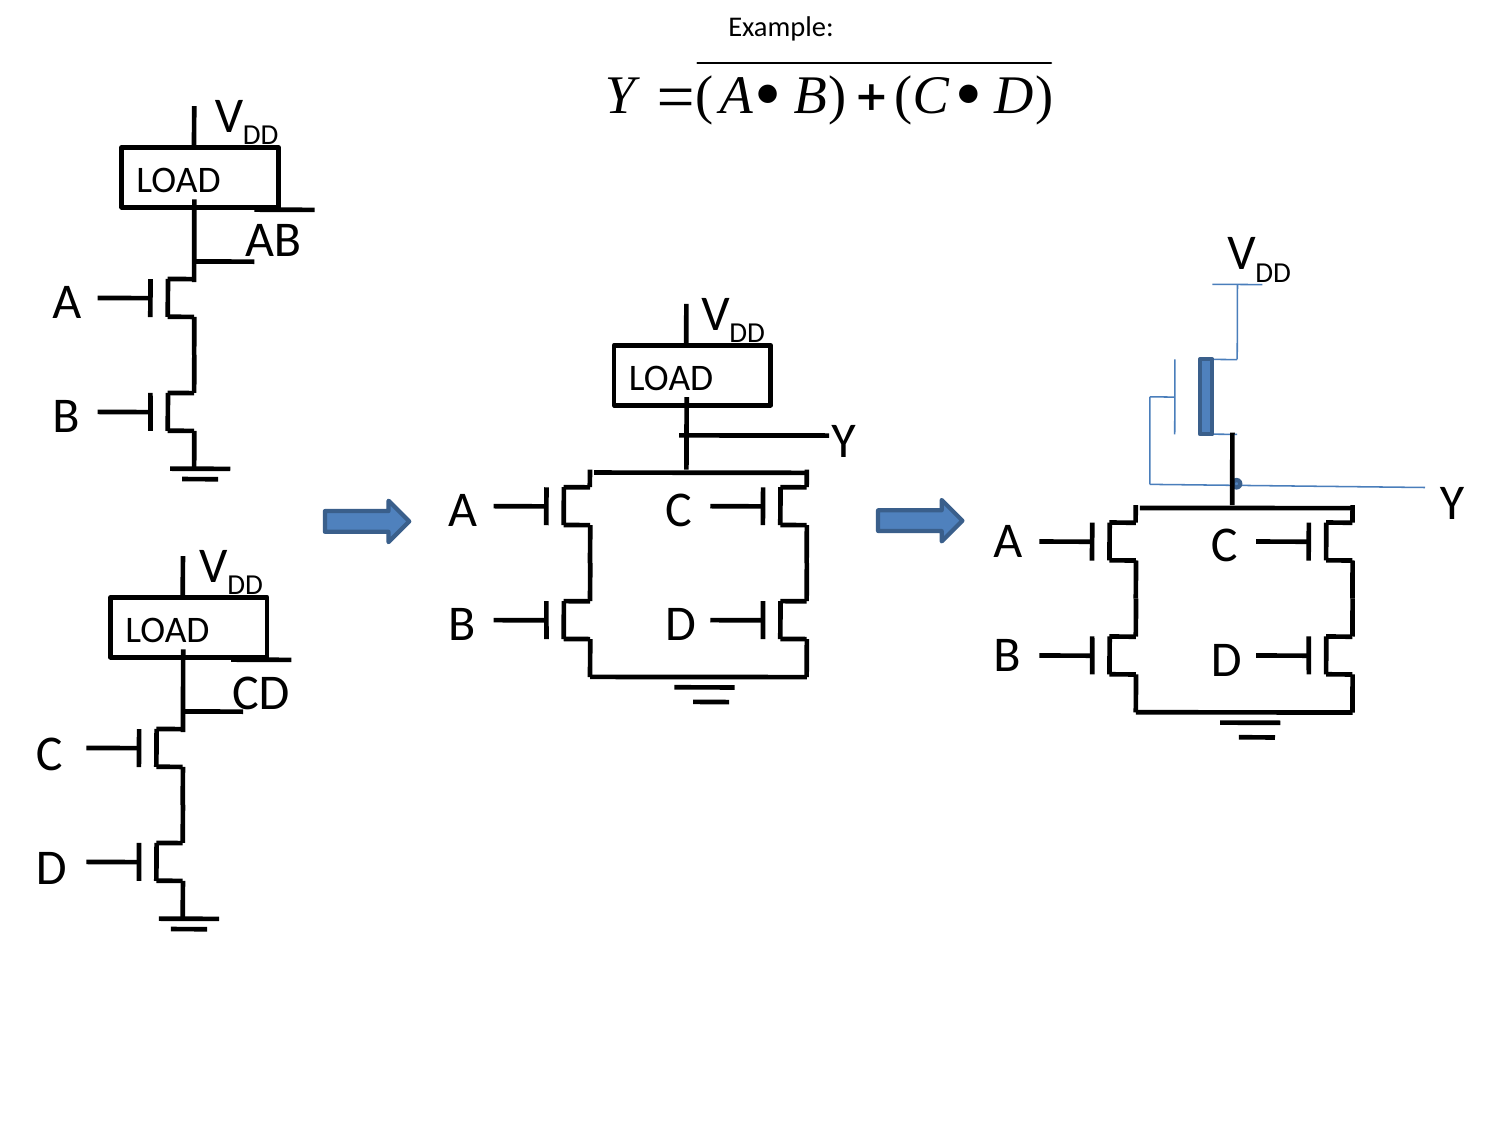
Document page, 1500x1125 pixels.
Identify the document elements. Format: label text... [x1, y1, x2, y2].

text_box D [21, 826, 118, 902]
text_box VDD [686, 272, 807, 356]
text_box [324, 500, 410, 543]
text_box Y [1424, 462, 1500, 538]
text_box LOAD [110, 597, 268, 658]
chart [600, 50, 1063, 137]
text_box VDD [184, 524, 305, 609]
text_box Y [816, 399, 892, 475]
text_box C [1196, 511, 1293, 580]
text_box [878, 499, 963, 542]
text_box VDD [1212, 212, 1333, 296]
text_box VDD [199, 74, 321, 159]
text_box LOAD [121, 147, 279, 208]
text_box CD [217, 651, 350, 727]
text_box A [37, 261, 134, 336]
text_box B [37, 374, 134, 450]
text_box A [433, 469, 530, 545]
text_box B [978, 613, 1075, 689]
text_box C [21, 712, 118, 788]
title Example: [575, 0, 988, 50]
text_box [1199, 359, 1213, 435]
text_box D [1196, 618, 1293, 694]
text_box A [978, 499, 1075, 575]
text_box LOAD [614, 345, 771, 406]
text_box AB [230, 199, 363, 275]
text_box [1235, 479, 1241, 488]
text_box D [650, 583, 747, 658]
text_box C [650, 475, 747, 545]
text_box B [433, 583, 530, 658]
